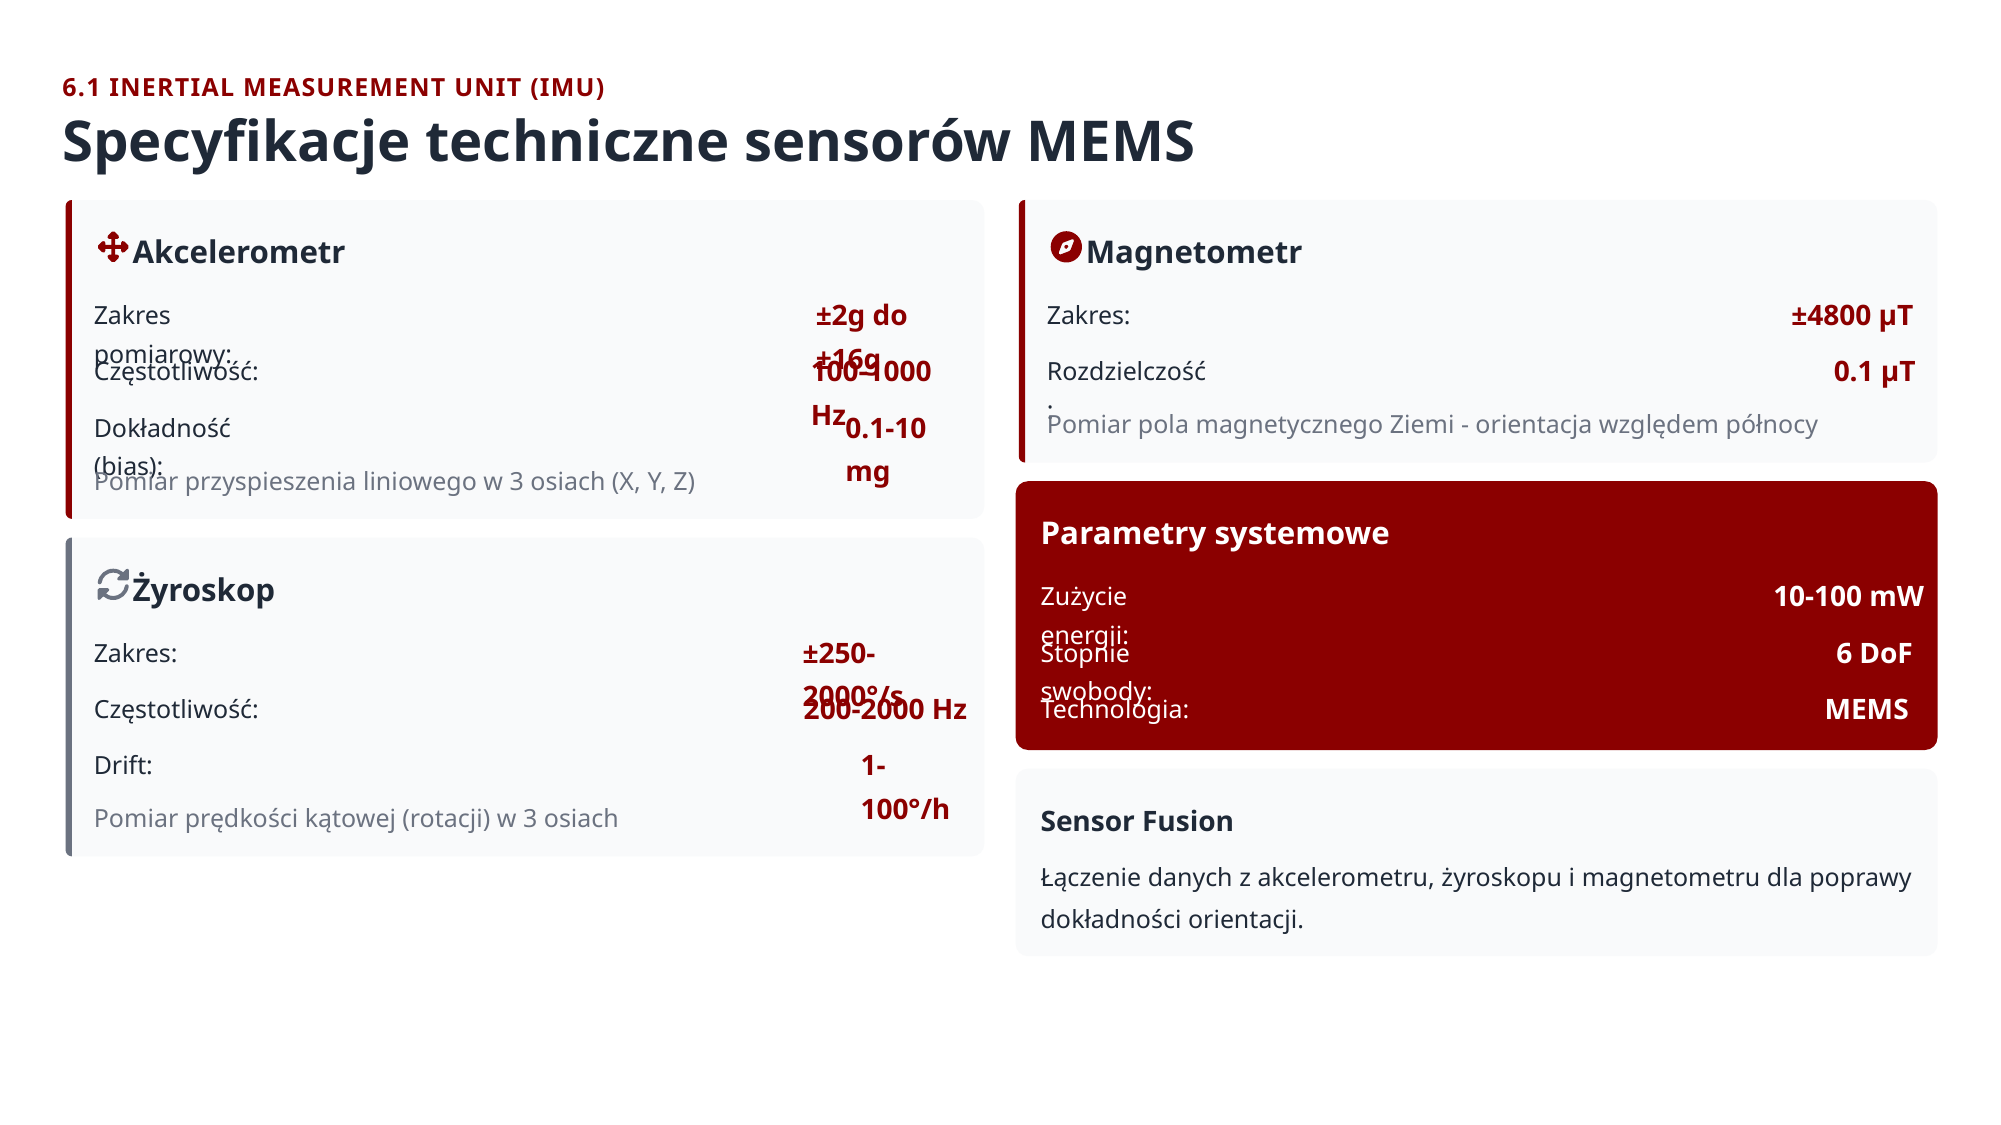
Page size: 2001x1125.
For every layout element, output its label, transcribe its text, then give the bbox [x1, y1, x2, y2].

text_box 0.1-10 mg [845, 400, 974, 444]
text_box Zakres pomiarowy: [94, 291, 309, 328]
text_box [1015, 481, 1938, 751]
text_box Dokładność (bias): [94, 403, 306, 441]
text_box [65, 537, 985, 857]
text_box 10-100 mW [1773, 569, 1926, 612]
text_box Technologia: [1041, 684, 1195, 722]
text_box Akcelerometr [133, 225, 975, 269]
text_box Częstotliwość: [94, 684, 263, 722]
text_box Łączenie danych z akcelerometru, żyroskopu i magnetometru dla poprawy dokładności orientacji. [1041, 850, 1925, 931]
text_box Częstotliwość: [94, 347, 263, 384]
text_box Drift: [94, 741, 166, 778]
text_box Parametry systemowe [1041, 506, 1928, 550]
text_box 1-100°/h [861, 737, 973, 781]
text_box 0.1 μT [1834, 344, 1926, 387]
text_box ±250-2000°/s [802, 625, 973, 669]
text_box ±2g do ±16g [816, 287, 974, 331]
text_box Specyfikacje techniczne sensorów MEMS [62, 112, 1966, 175]
text_box [1018, 199, 1938, 463]
text_box Zakres: [94, 628, 183, 666]
text_box Magnetometr [1086, 225, 1928, 269]
text_box Stopnie swobody: [1041, 628, 1245, 666]
text_box 100-1000 Hz [811, 344, 973, 387]
text_box Żyroskop [133, 562, 975, 606]
text_box 6 DoF [1836, 625, 1927, 669]
text_box MEMS [1825, 681, 1926, 725]
text_box [65, 200, 985, 519]
text_box Pomiar przyspieszenia liniowego w 3 osiach (X, Y, Z) [94, 456, 972, 494]
text_box 6.1 INERTIAL MEASUREMENT UNIT (IMU) [62, 62, 1950, 100]
text_box Pomiar pola magnetycznego Ziemi - orientacja względem północy [1047, 400, 1925, 437]
text_box [1015, 768, 1938, 957]
text_box Rozdzielczość: [1047, 347, 1213, 384]
text_box Zakres: [1047, 291, 1136, 328]
text_box Pomiar prędkości kątowej (rotacji) w 3 osiach [94, 794, 972, 831]
text_box Sensor Fusion [1041, 794, 1927, 837]
text_box Zużycie energii: [1041, 572, 1219, 609]
text_box ±4800 μT [1791, 287, 1926, 331]
text_box 200-2000 Hz [804, 681, 974, 725]
